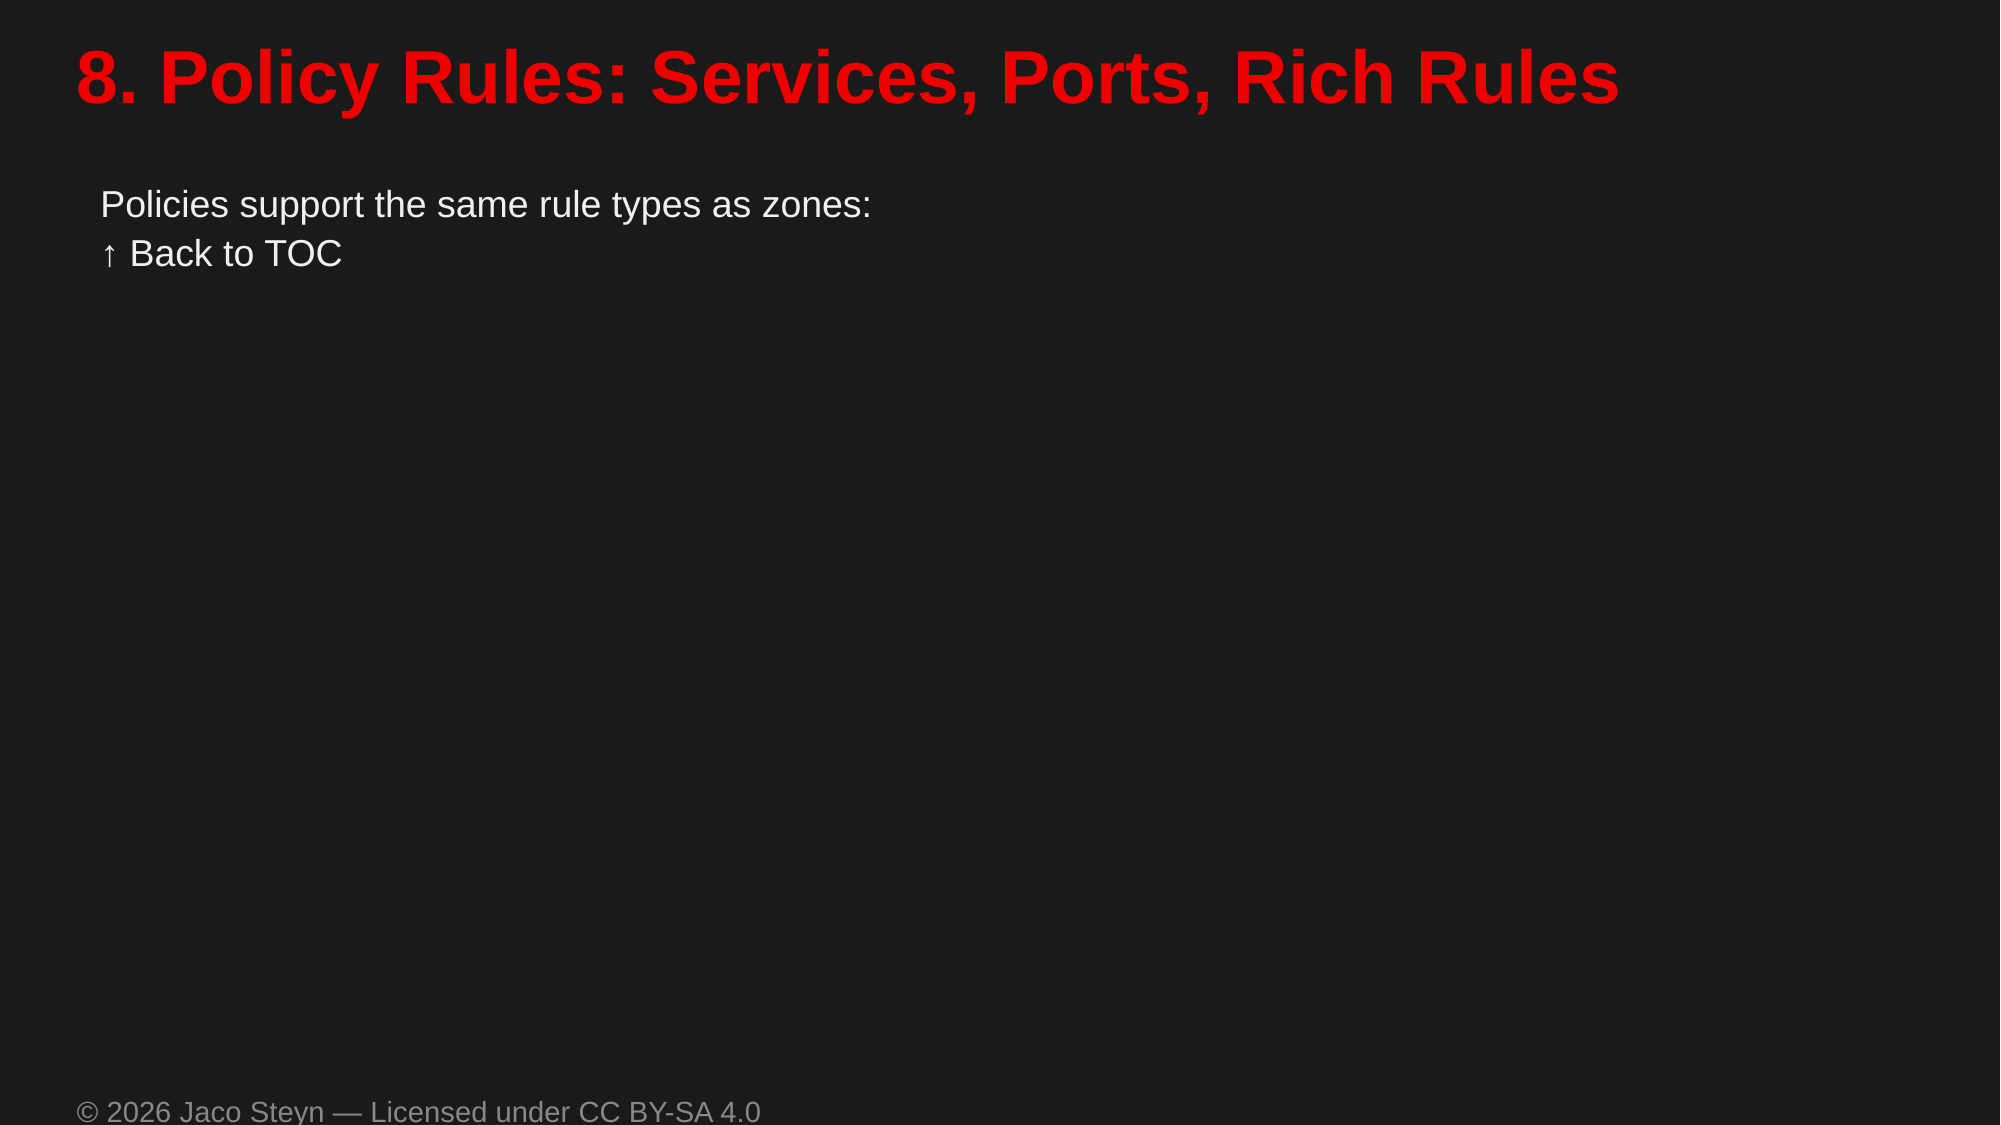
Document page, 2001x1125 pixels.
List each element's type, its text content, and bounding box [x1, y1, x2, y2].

text_box 8. Policy Rules: Services, Ports, Rich Rules [59, 23, 1942, 154]
text_box © 2026 Jaco Steyn — Licensed under CC BY-SA 4.0 [59, 1083, 1942, 1120]
text_box Policies support the same rule types as zones: ↑ Back to TOC [59, 171, 1942, 1083]
